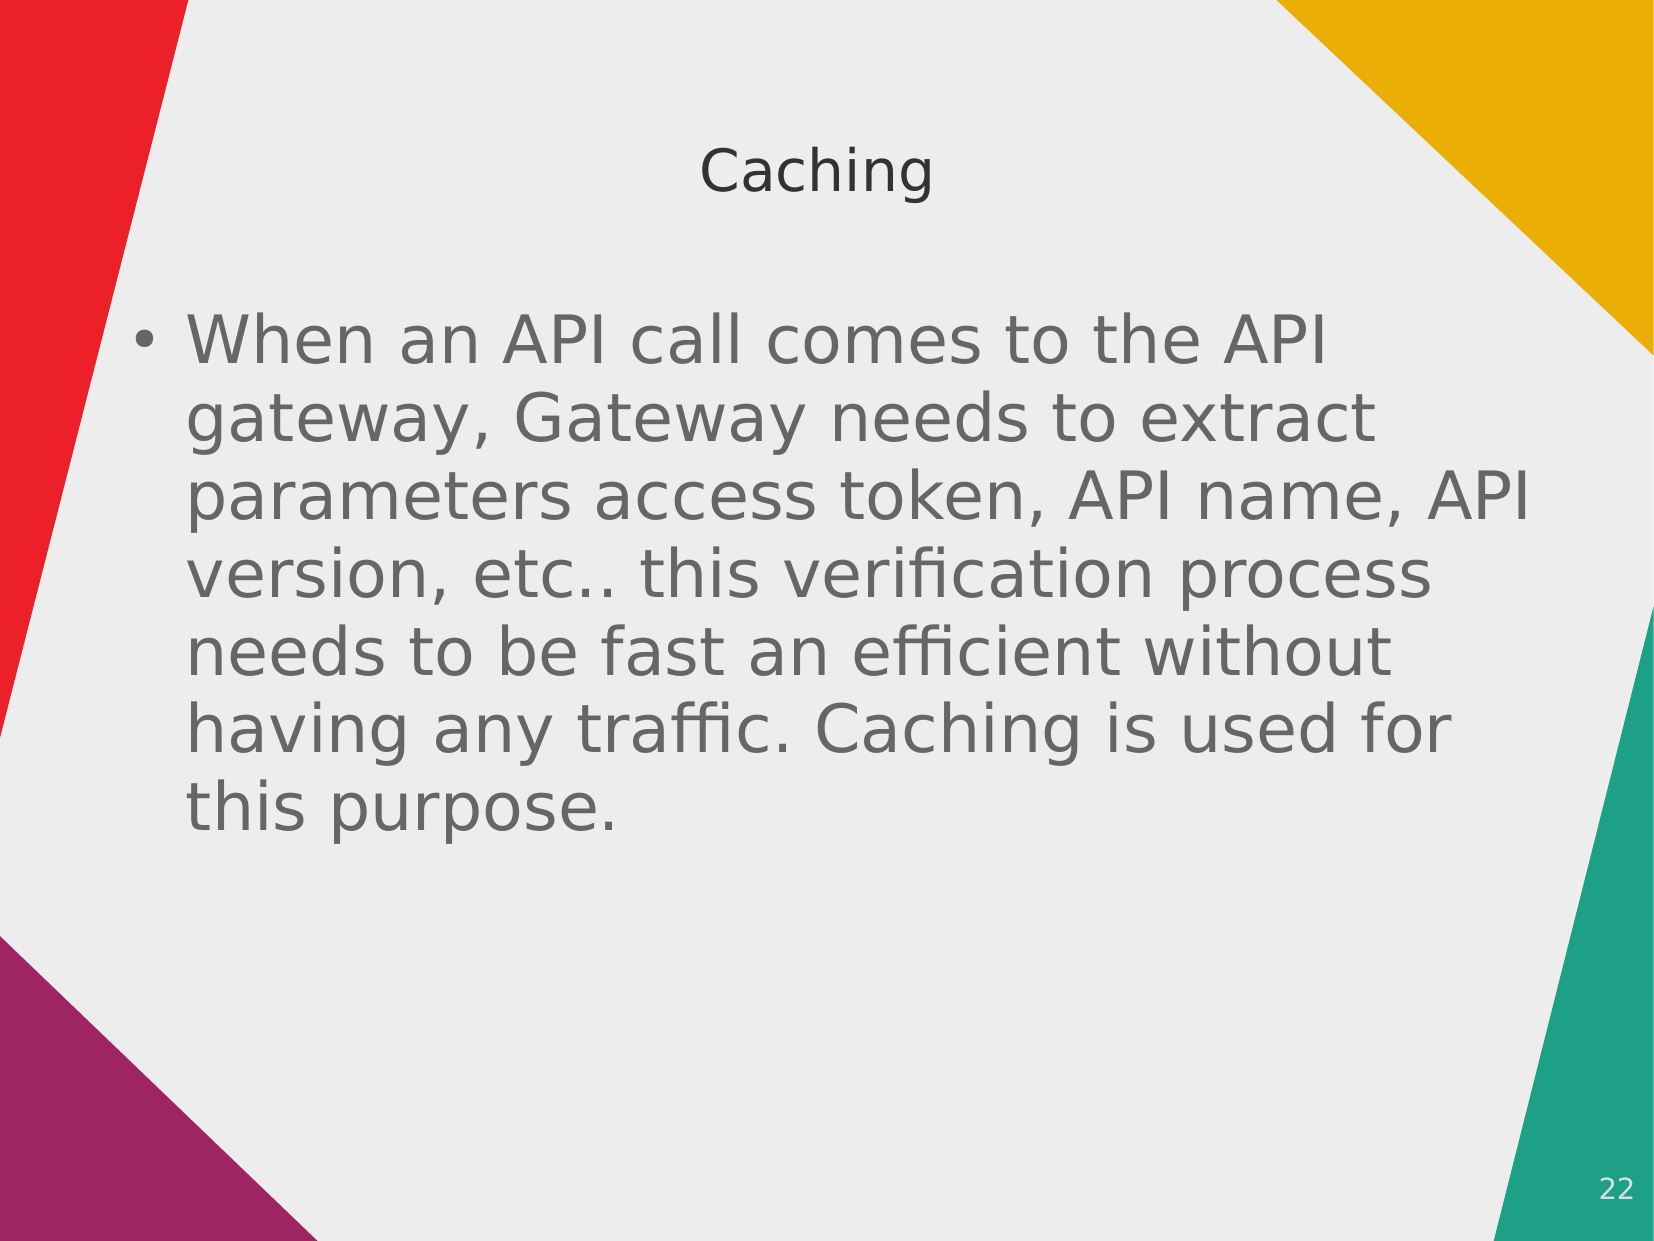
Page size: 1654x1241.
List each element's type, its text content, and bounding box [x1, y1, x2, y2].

title Caching [114, 73, 1539, 271]
list When an API call comes to the API gateway, Gateway needs to extract parameters access token, API name, API version, etc.. this verification process needs to be fast an efficient without having any traffic. Caching is used for this purpose. [114, 302, 1539, 1033]
